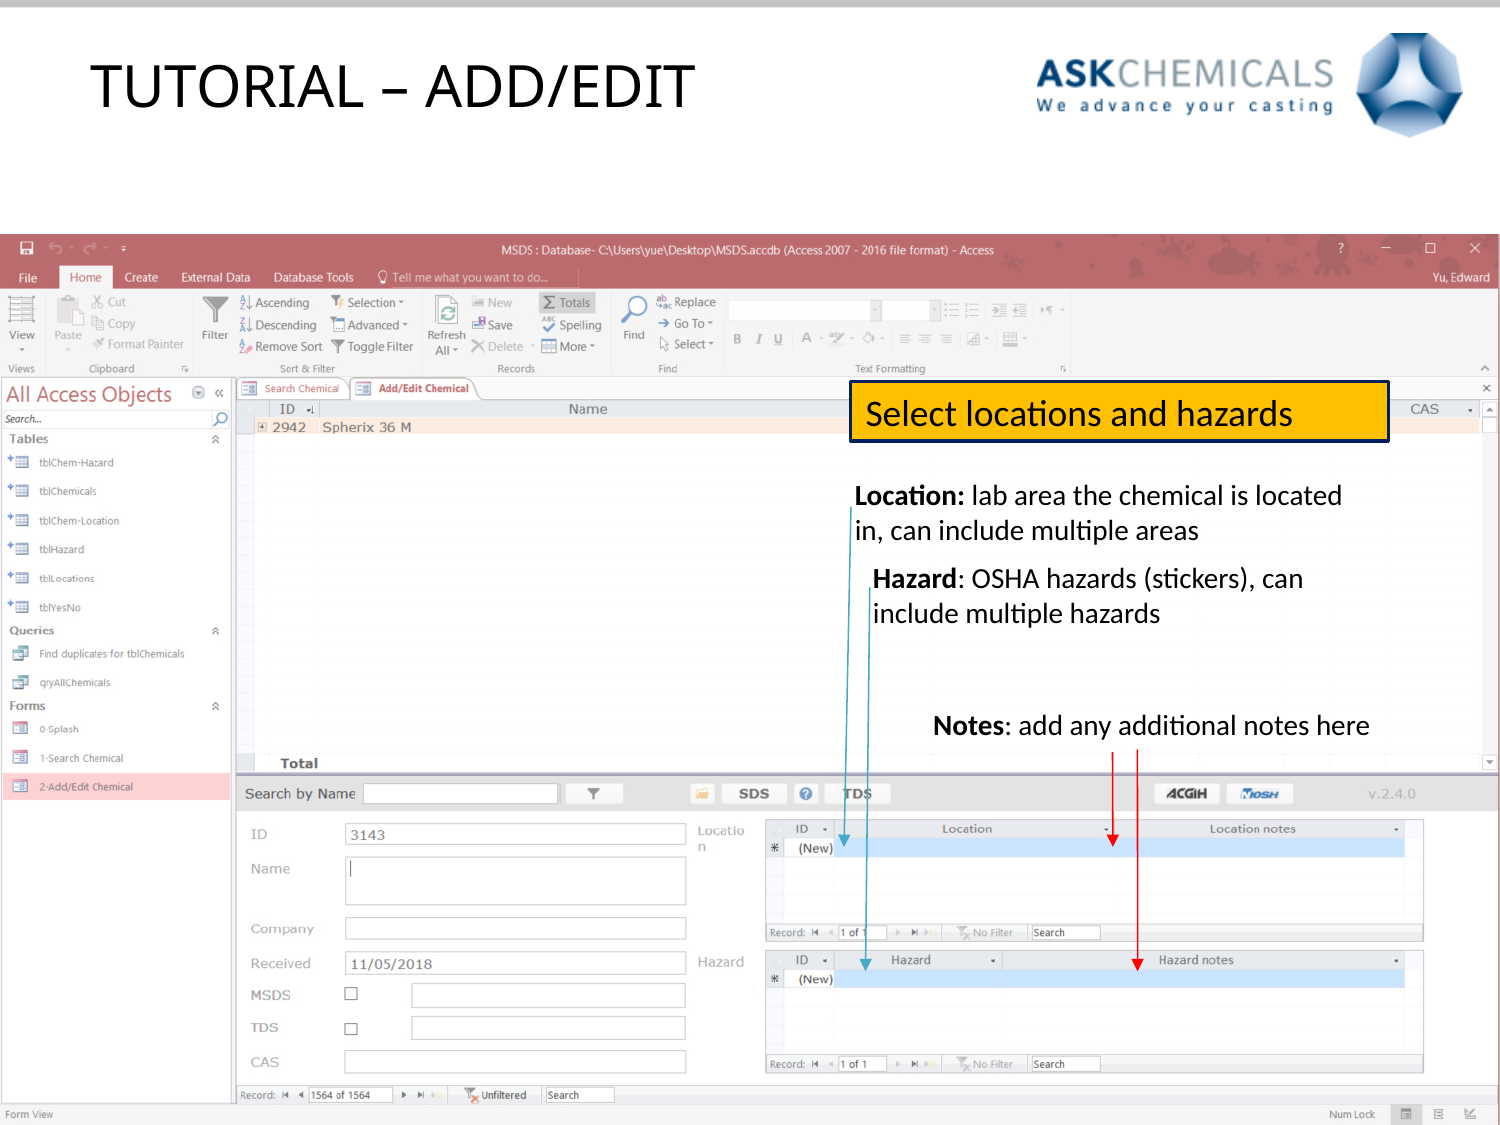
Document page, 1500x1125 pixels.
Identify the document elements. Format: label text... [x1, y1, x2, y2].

text_box Select locations and hazards [850, 381, 1389, 442]
picture [1037, 33, 1463, 138]
picture [0, 234, 1500, 1125]
text_box Hazard: OSHA hazards (stickers), can include multiple hazards [858, 552, 1393, 638]
text_box Location: lab area the chemical is located in, can include multiple areas [840, 468, 1375, 554]
text_box Notes: add any additional notes here [918, 698, 1453, 749]
title tutorial – add/edit [75, 37, 1425, 131]
